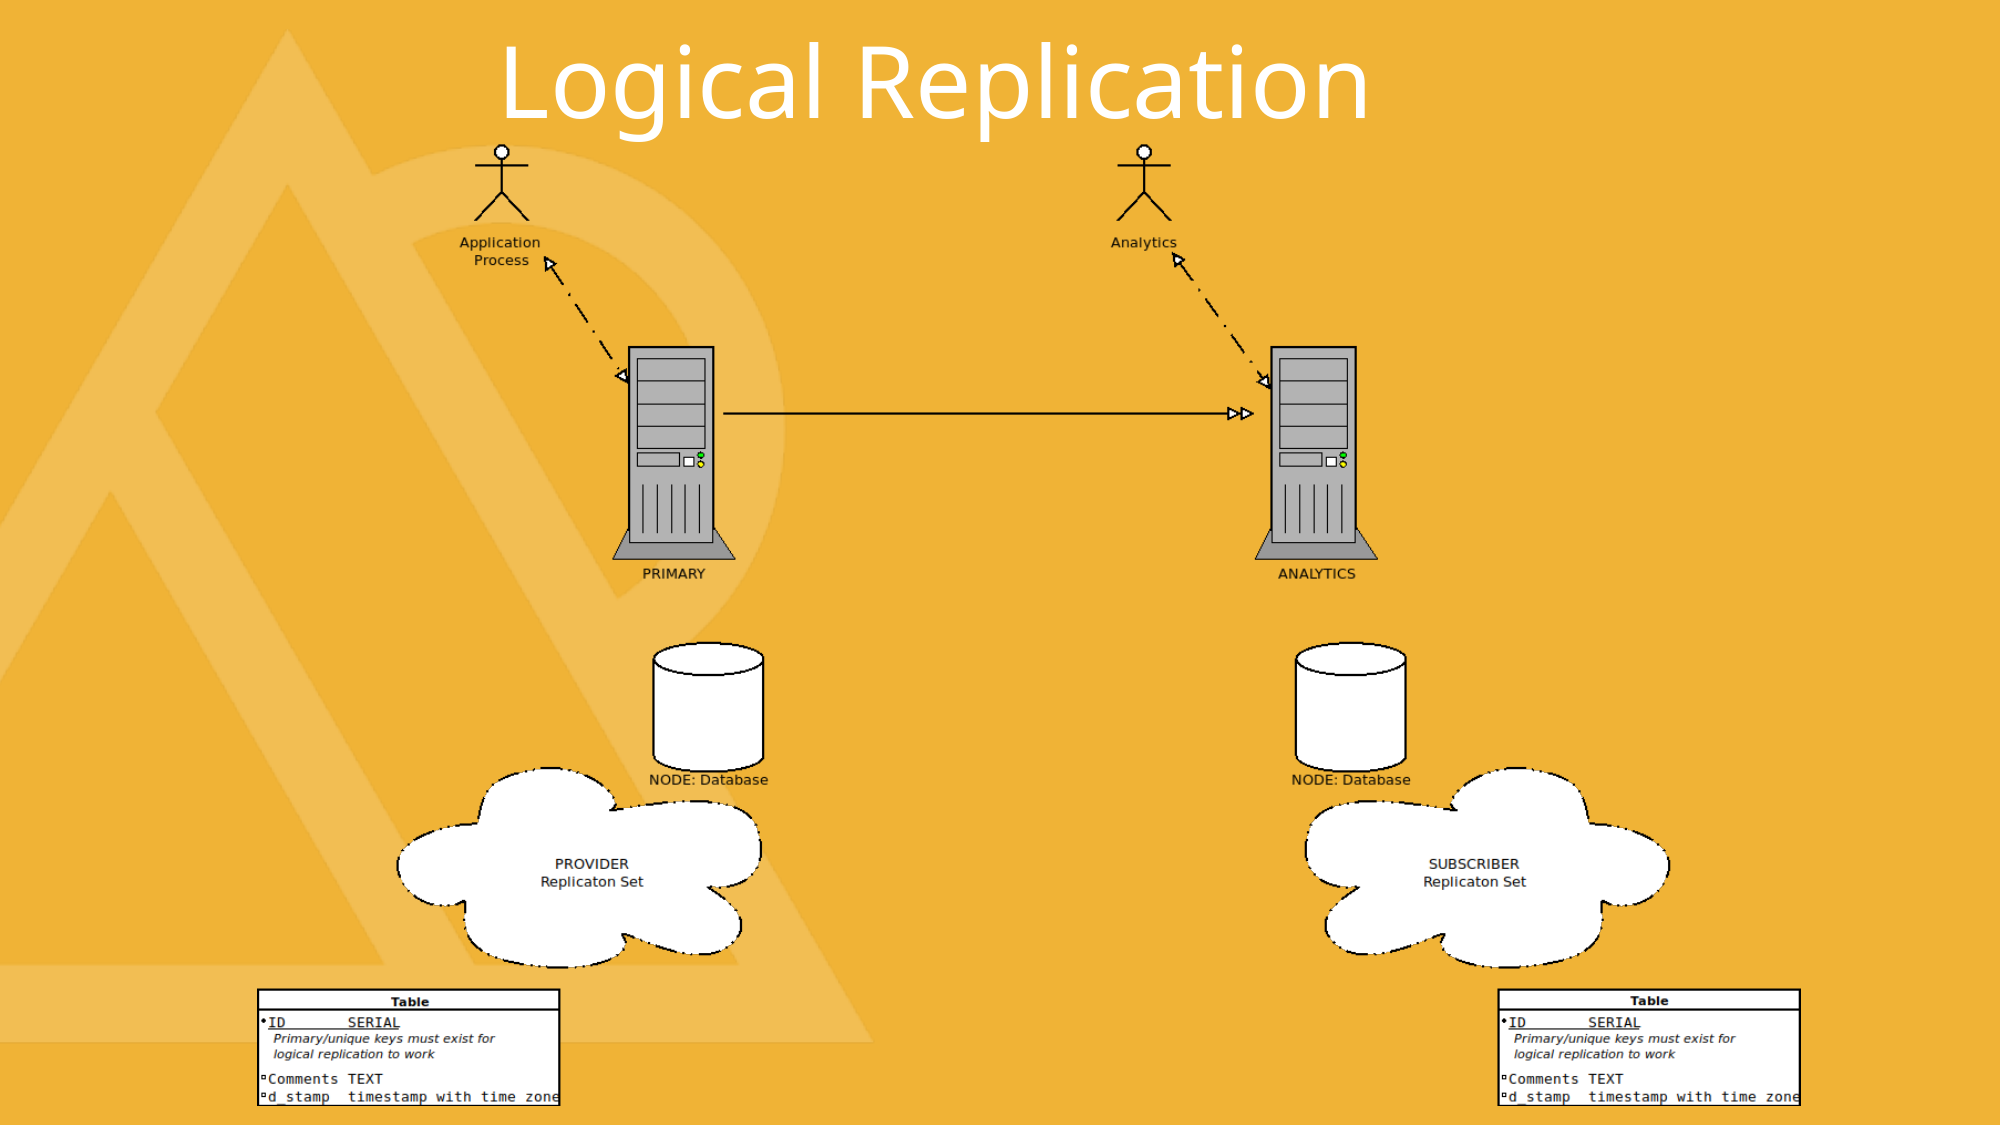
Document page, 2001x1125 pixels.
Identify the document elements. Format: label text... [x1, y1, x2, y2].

picture [257, 130, 1801, 1106]
title Logical Replication [482, 15, 1414, 157]
